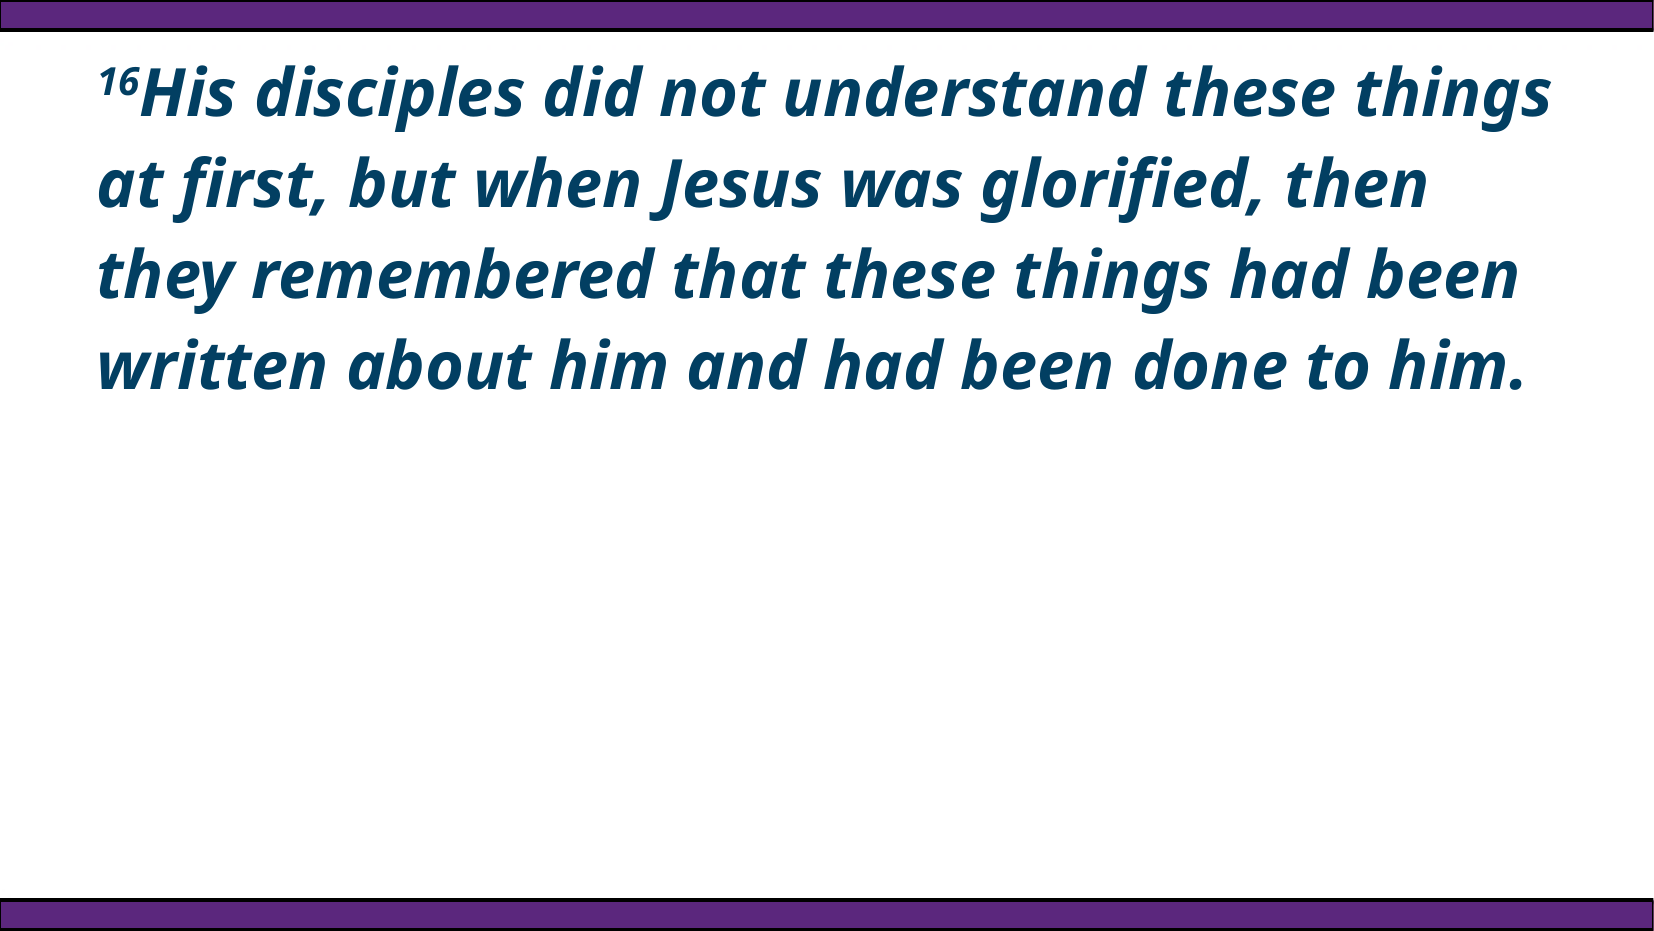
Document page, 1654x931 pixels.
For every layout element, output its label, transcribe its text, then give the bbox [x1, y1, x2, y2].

picture [0, 31, 1654, 900]
text_box 16His disciples did not understand these things at first, but when Jesus was glorified, then they remembered that these things had been written about him and had been done to him. [82, 38, 1593, 409]
text_box [0, 0, 1654, 31]
text_box [0, 900, 1654, 931]
